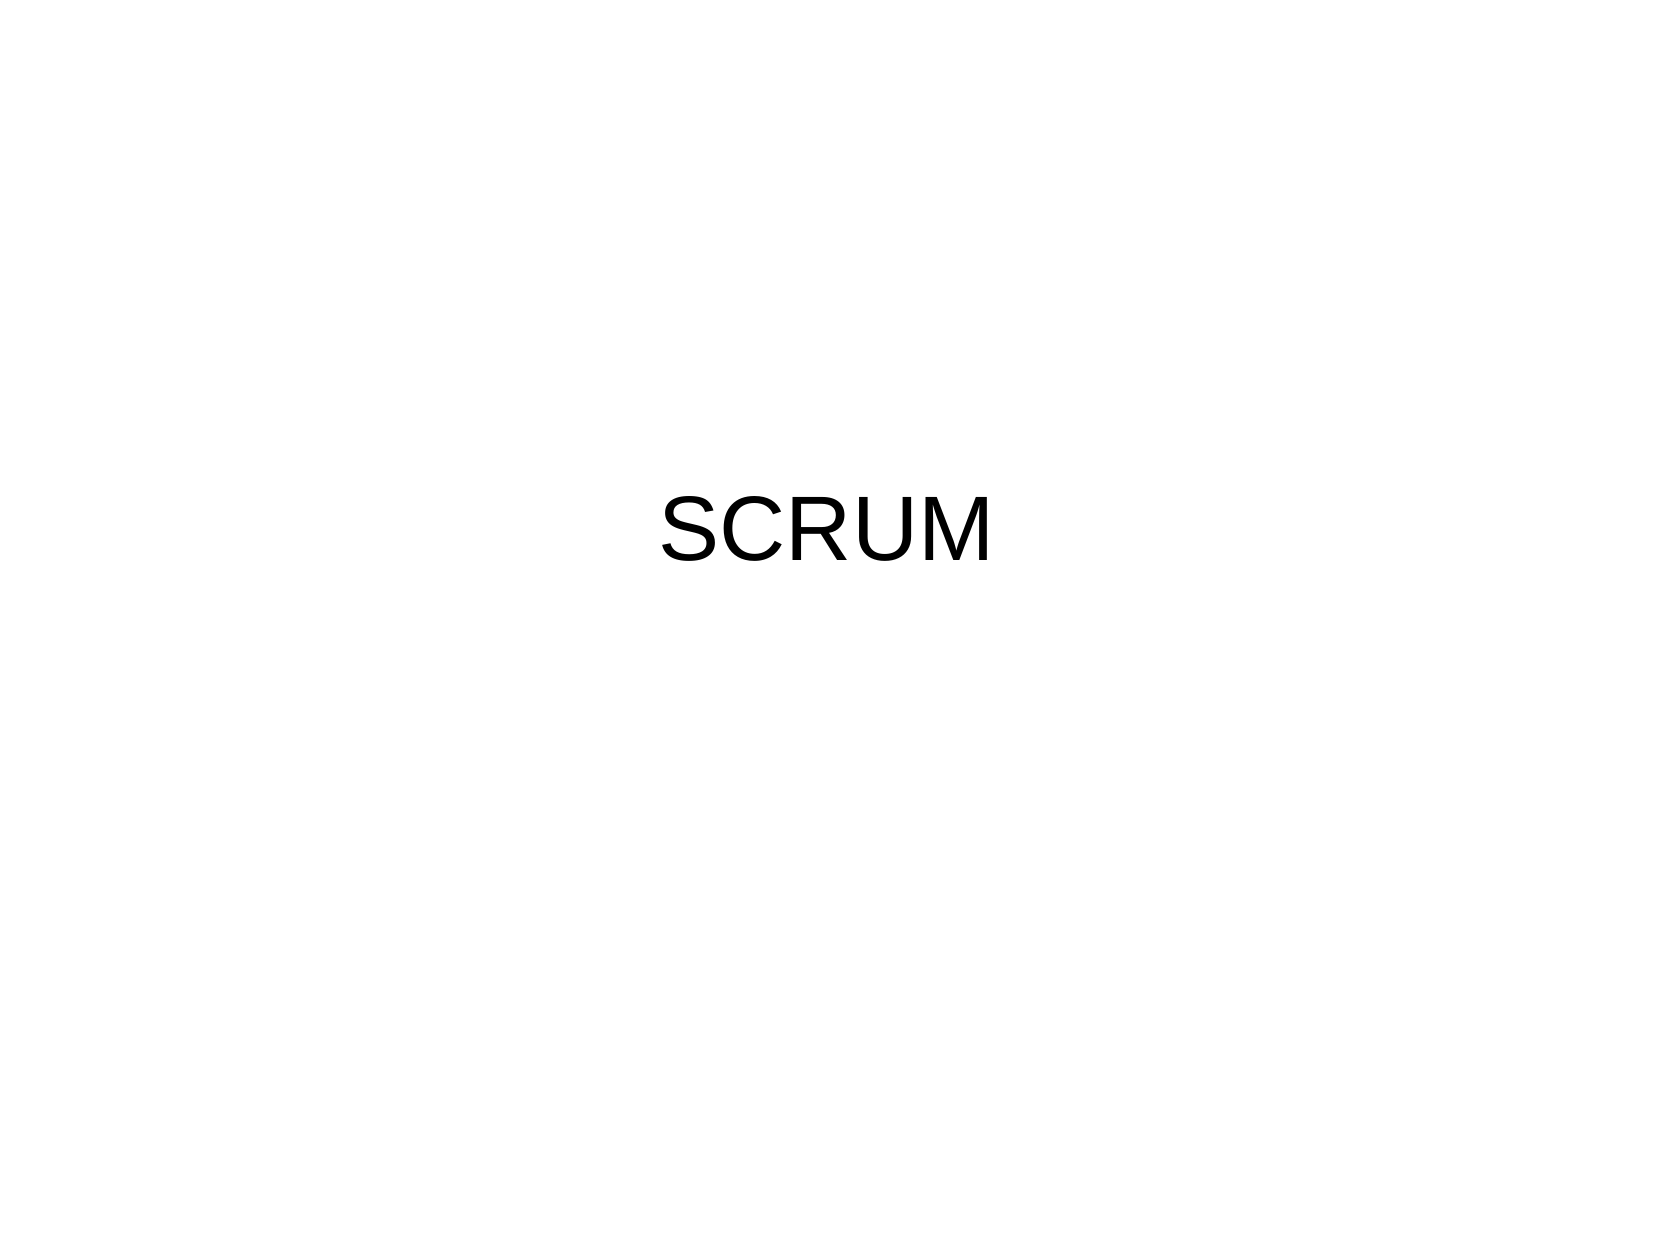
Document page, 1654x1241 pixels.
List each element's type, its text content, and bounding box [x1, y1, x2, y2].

title SCRUM [82, 425, 1571, 633]
